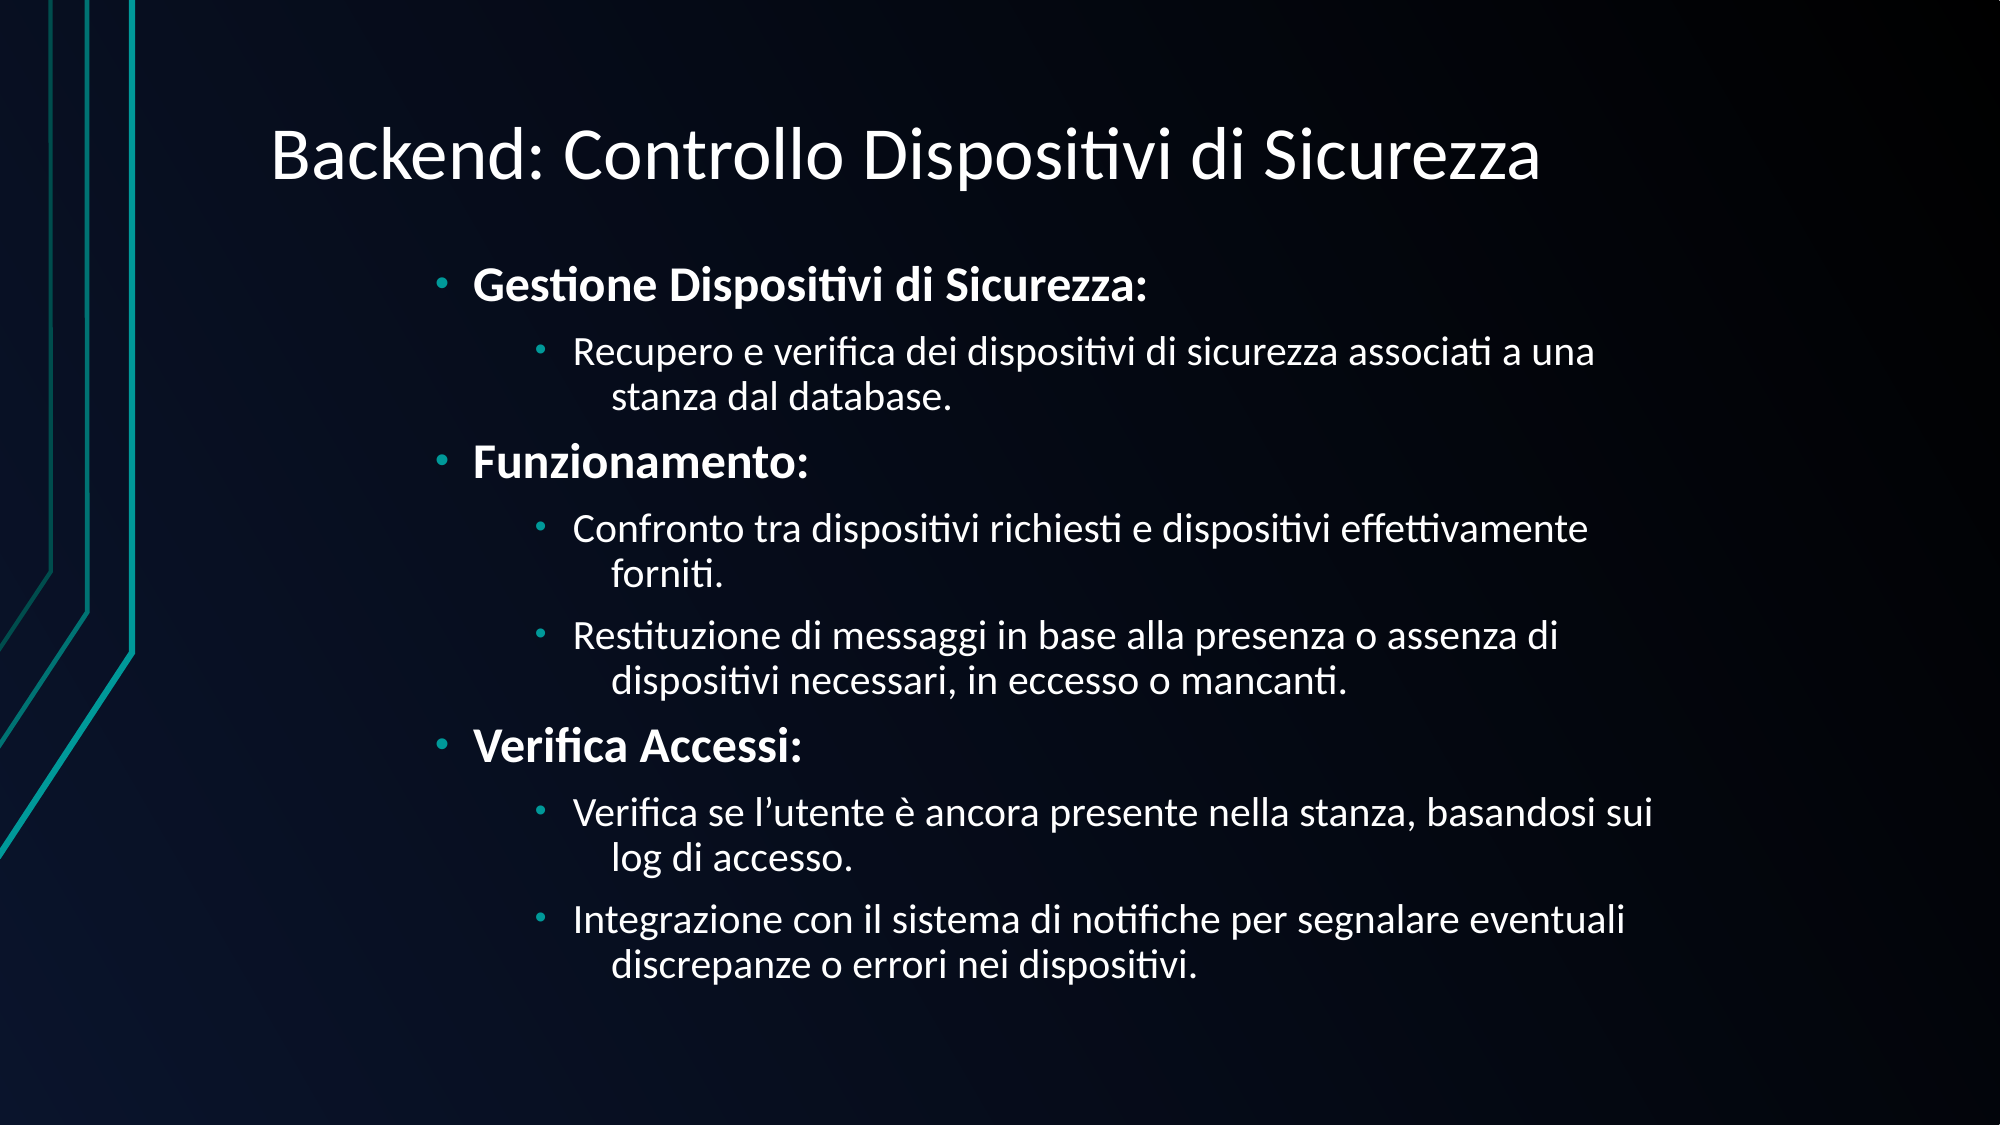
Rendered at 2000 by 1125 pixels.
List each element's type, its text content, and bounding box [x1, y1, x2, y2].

list Gestione Dispositivi di Sicurezza: Recupero e verifica dei dispositivi di sicurezza associati a una stanza dal database. Funzionamento: Confronto tra dispositivi richiesti e dispositivi effettivamente forniti. Restituzione di messaggi in base alla presenza o assenza di dispositivi necessari, in eccesso o mancanti. Verifica Accessi: Verifica se l’utente è ancora presente nella stanza, basandosi sui log di accesso. Integrazione con il sistema di notifiche per segnalare eventuali discrepanze o errori nei dispositivi. [291, 248, 1709, 1028]
text_box Backend: Controllo Dispositivi di Sicurezza [238, 97, 1877, 204]
